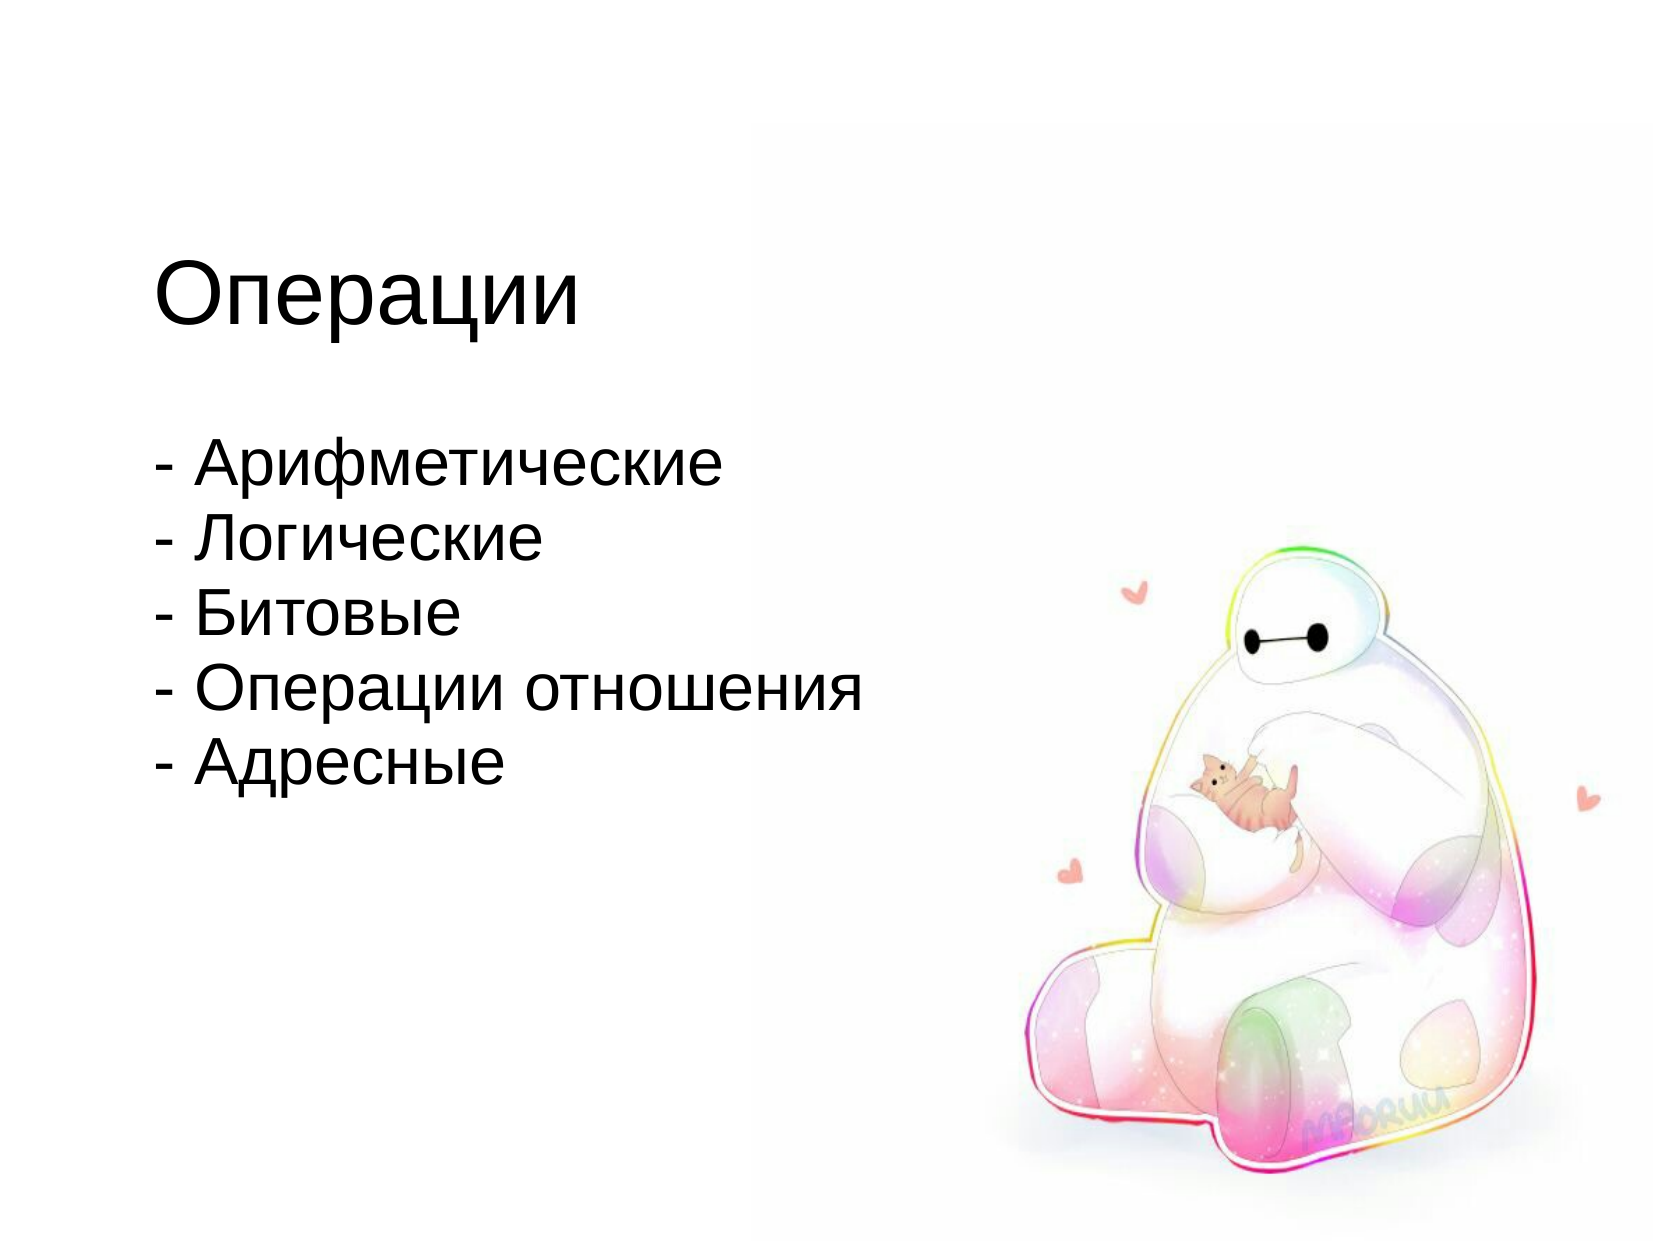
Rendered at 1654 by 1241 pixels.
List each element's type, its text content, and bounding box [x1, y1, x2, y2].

title Операции [153, 188, 1371, 397]
picture [751, 123, 1654, 1241]
subtitle - Арифметические - Логические - Битовые - Операции отношения - Адресные [153, 425, 1217, 800]
